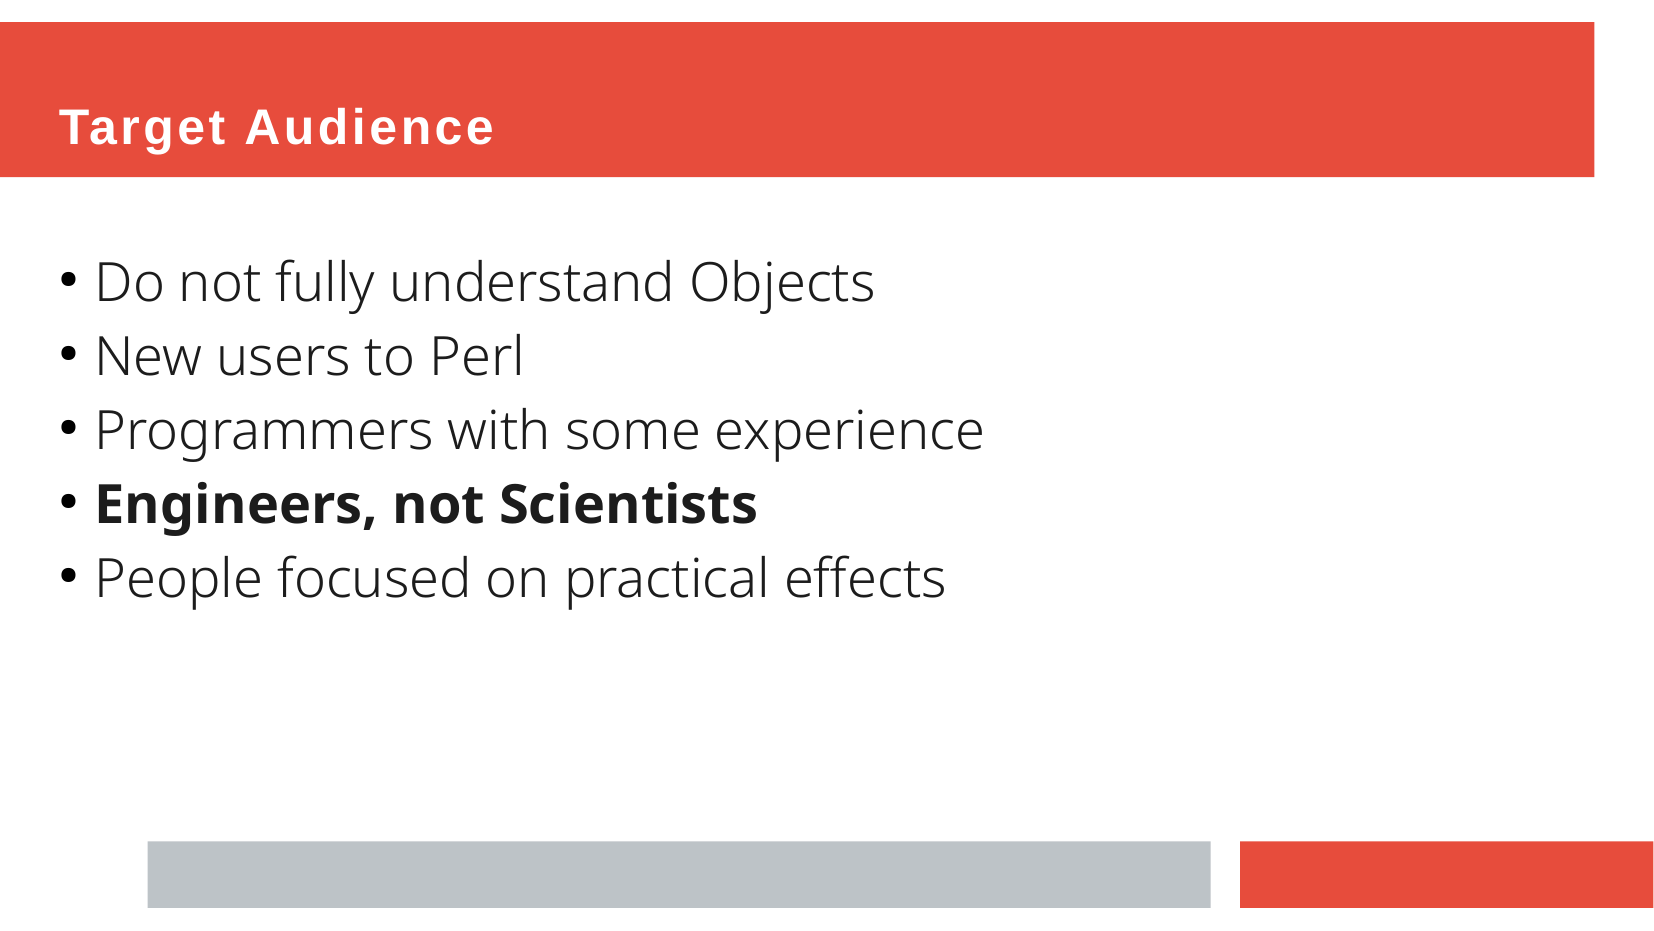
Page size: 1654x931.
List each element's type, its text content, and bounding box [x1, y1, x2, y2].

subtitle Do not fully understand Objects New users to Perl Programmers with some experience Engineers, not Scientists People focused on practical effects [59, 243, 1565, 820]
title Target Audience [59, 44, 1595, 156]
